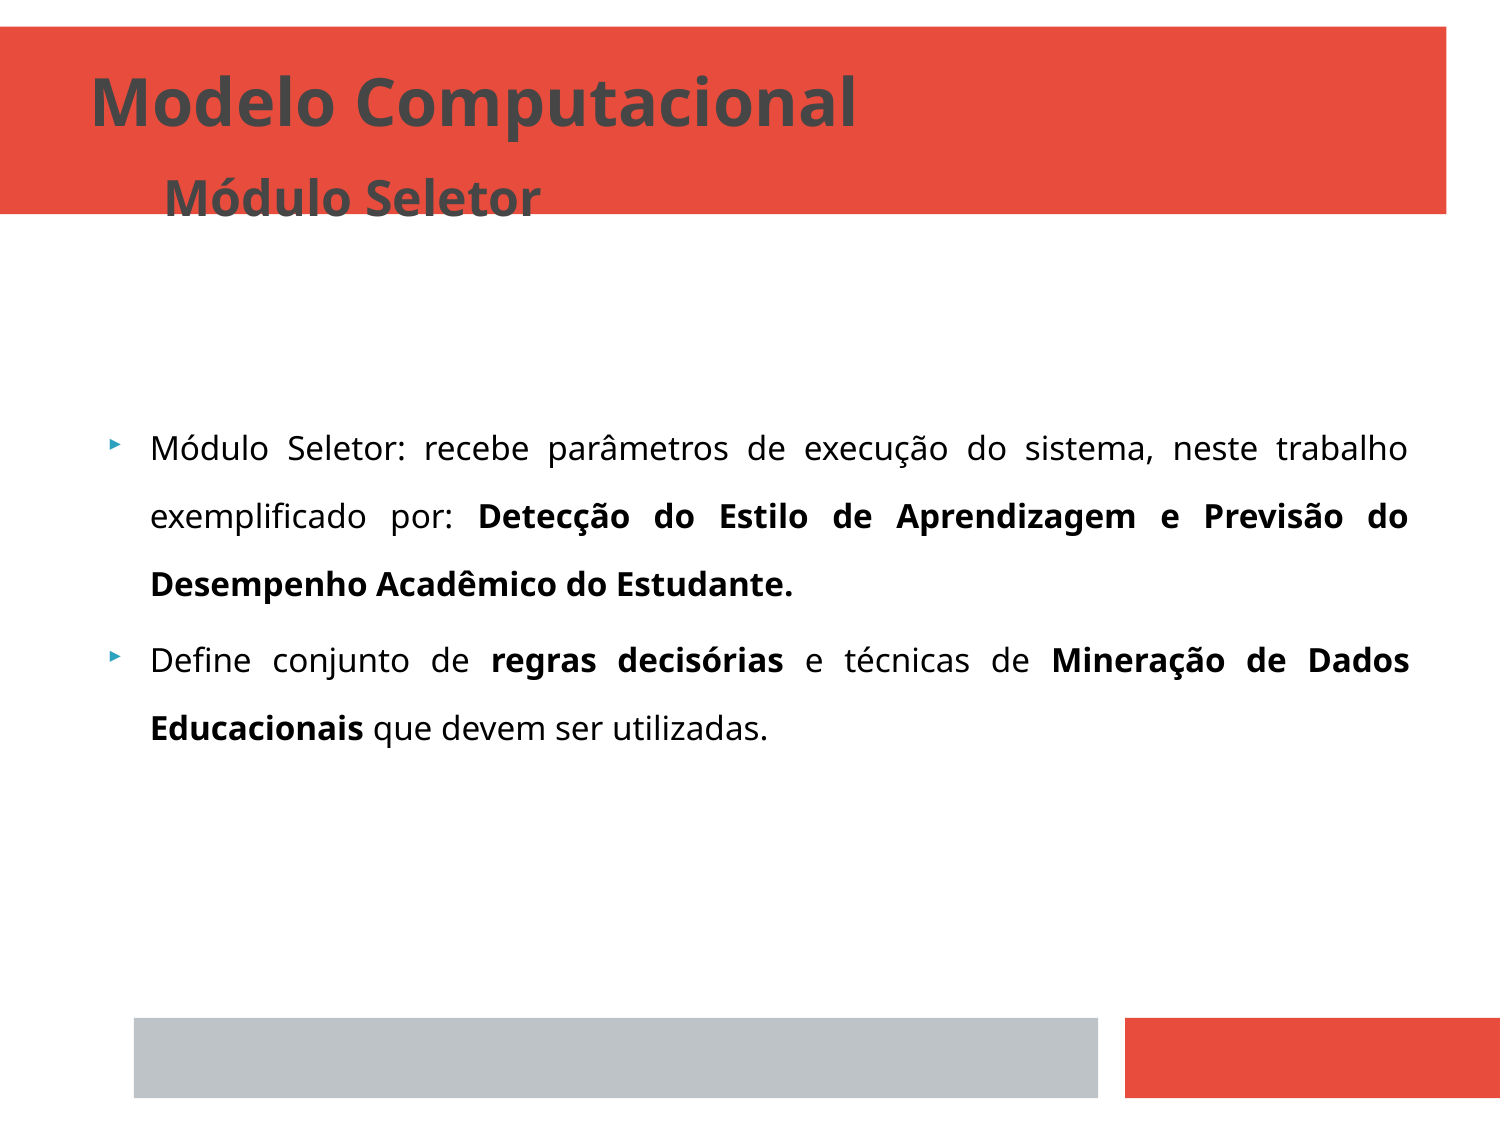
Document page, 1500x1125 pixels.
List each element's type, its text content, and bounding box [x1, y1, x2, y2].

title Modelo Computacional Módulo Seletor [75, 45, 1425, 247]
list Módulo Seletor: recebe parâmetros de execução do sistema, neste trabalho exemplificado por: Detecção do Estilo de Aprendizagem e Previsão do Desempenho Acadêmico do Estudante. Define conjunto de regras decisórias e técnicas de Mineração de Dados Educacionais que devem ser utilizadas. [75, 247, 1425, 986]
